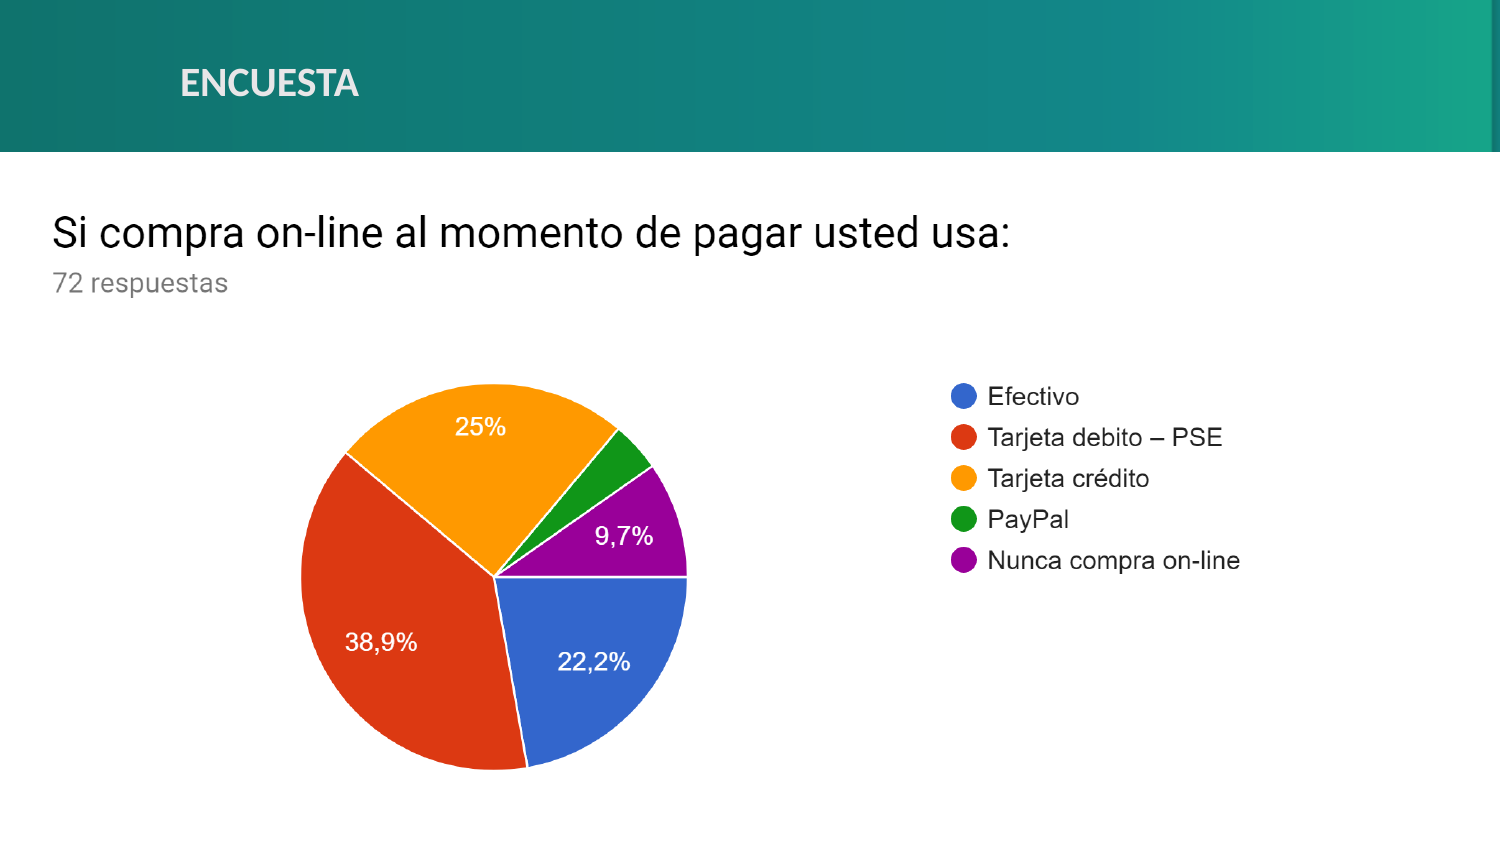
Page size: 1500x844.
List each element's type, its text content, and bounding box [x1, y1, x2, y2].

text_box ENCUESTA [165, 47, 591, 113]
picture [0, 0, 1500, 844]
